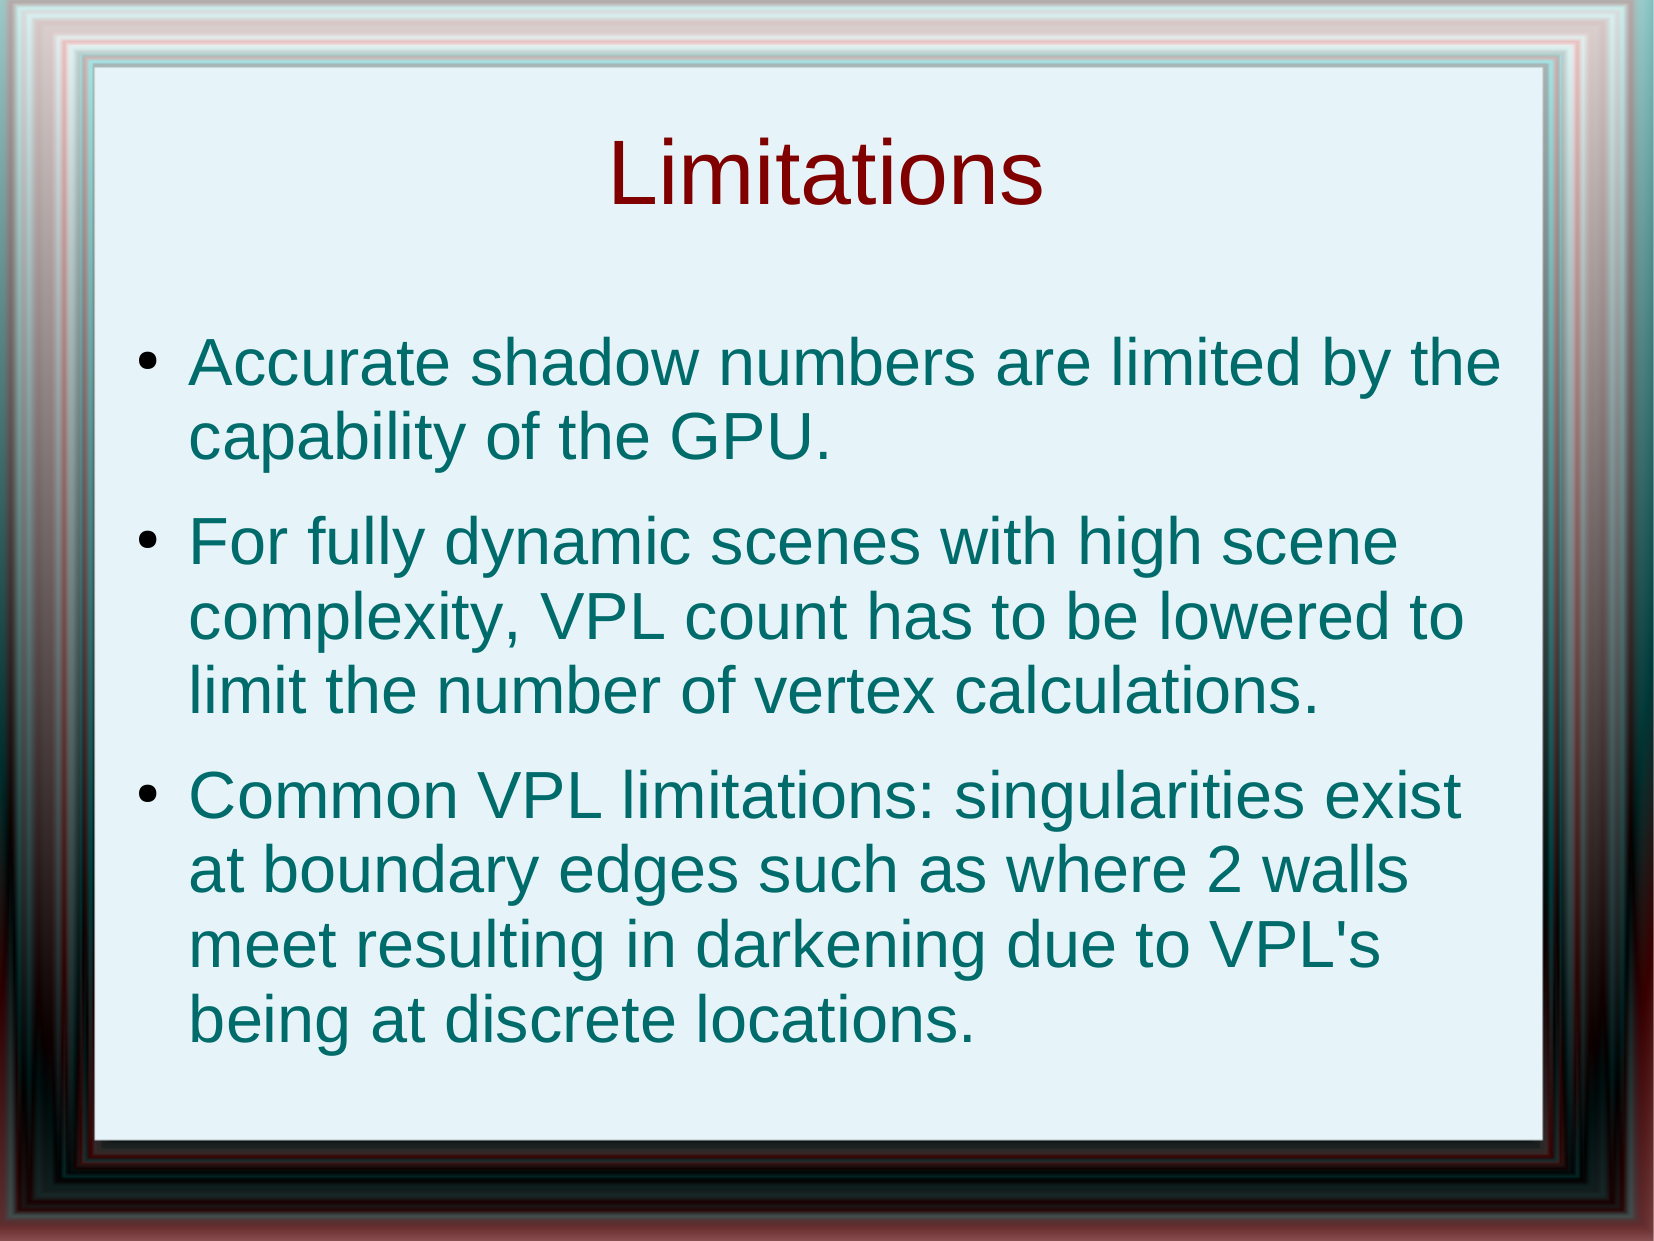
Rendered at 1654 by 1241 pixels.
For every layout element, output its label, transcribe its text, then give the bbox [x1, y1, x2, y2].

picture [0, 0, 1654, 1241]
list Accurate shadow numbers are limited by the capability of the GPU. For fully dynamic scenes with high scene complexity, VPL count has to be lowered to limit the number of vertex calculations. Common VPL limitations: singularities exist at boundary edges such as where 2 walls meet resulting in darkening due to VPL's being at discrete locations. [118, 324, 1506, 1057]
title Limitations [118, 95, 1536, 250]
